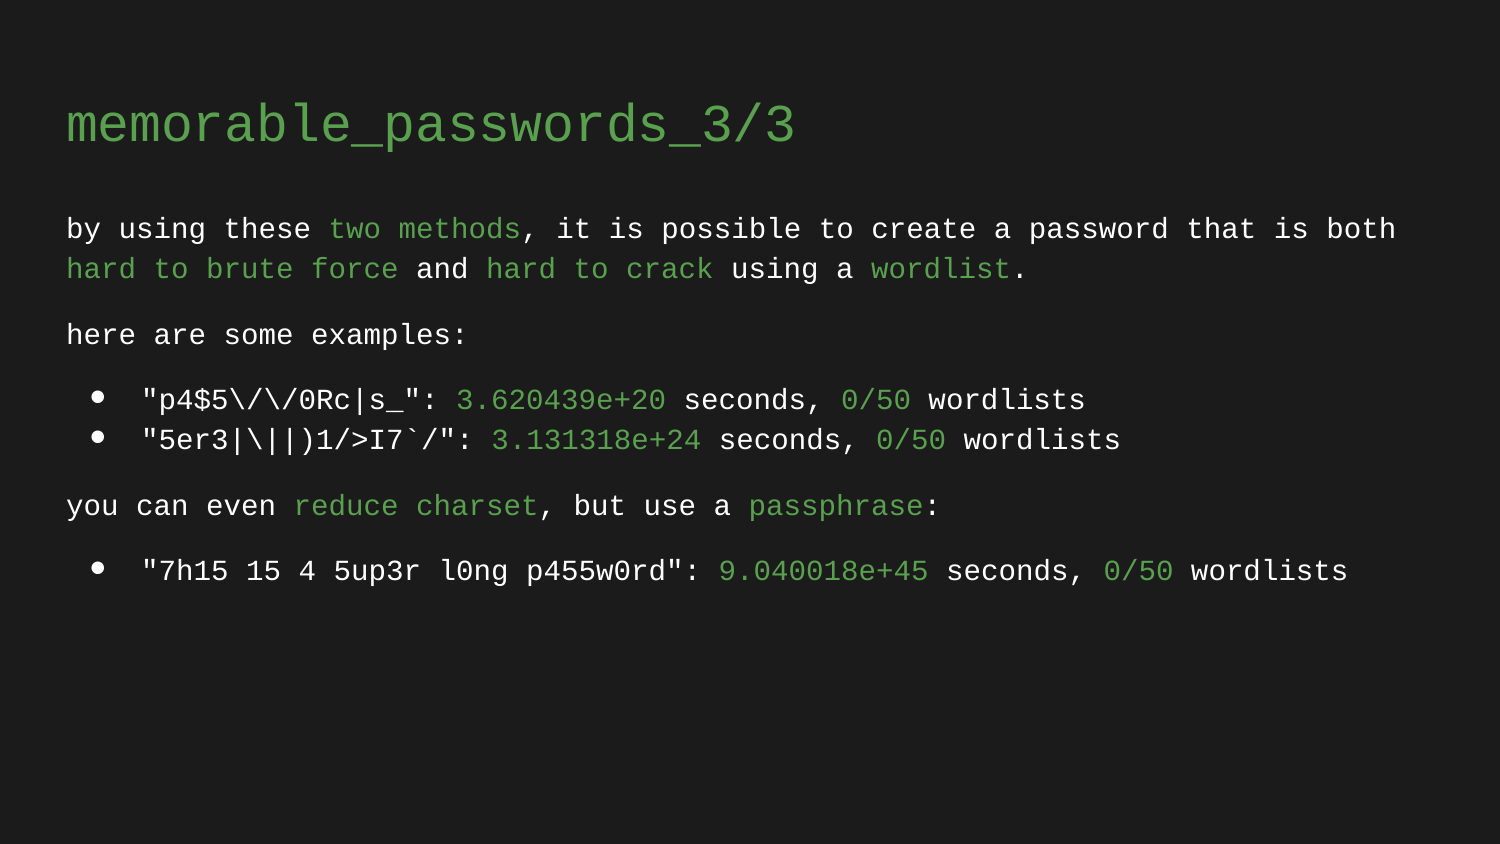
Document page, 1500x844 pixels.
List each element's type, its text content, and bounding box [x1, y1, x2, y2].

list by using these two methods, it is possible to create a password that is both hard to brute force and hard to crack using a wordlist. here are some examples: "p4$5\/\/0Rc|s_": 3.620439e+20 seconds, 0/50 wordlists "5er3|\||)1/>I7`/": 3.131318e+24 seconds, 0/50 wordlists you can even reduce charset, but use a passphrase: "7h15 15 4 5up3r l0ng p455w0rd": 9.040018e+45 seconds, 0/50 wordlists [51, 189, 1449, 750]
title memorable_passwords_3/3 [51, 72, 1449, 167]
